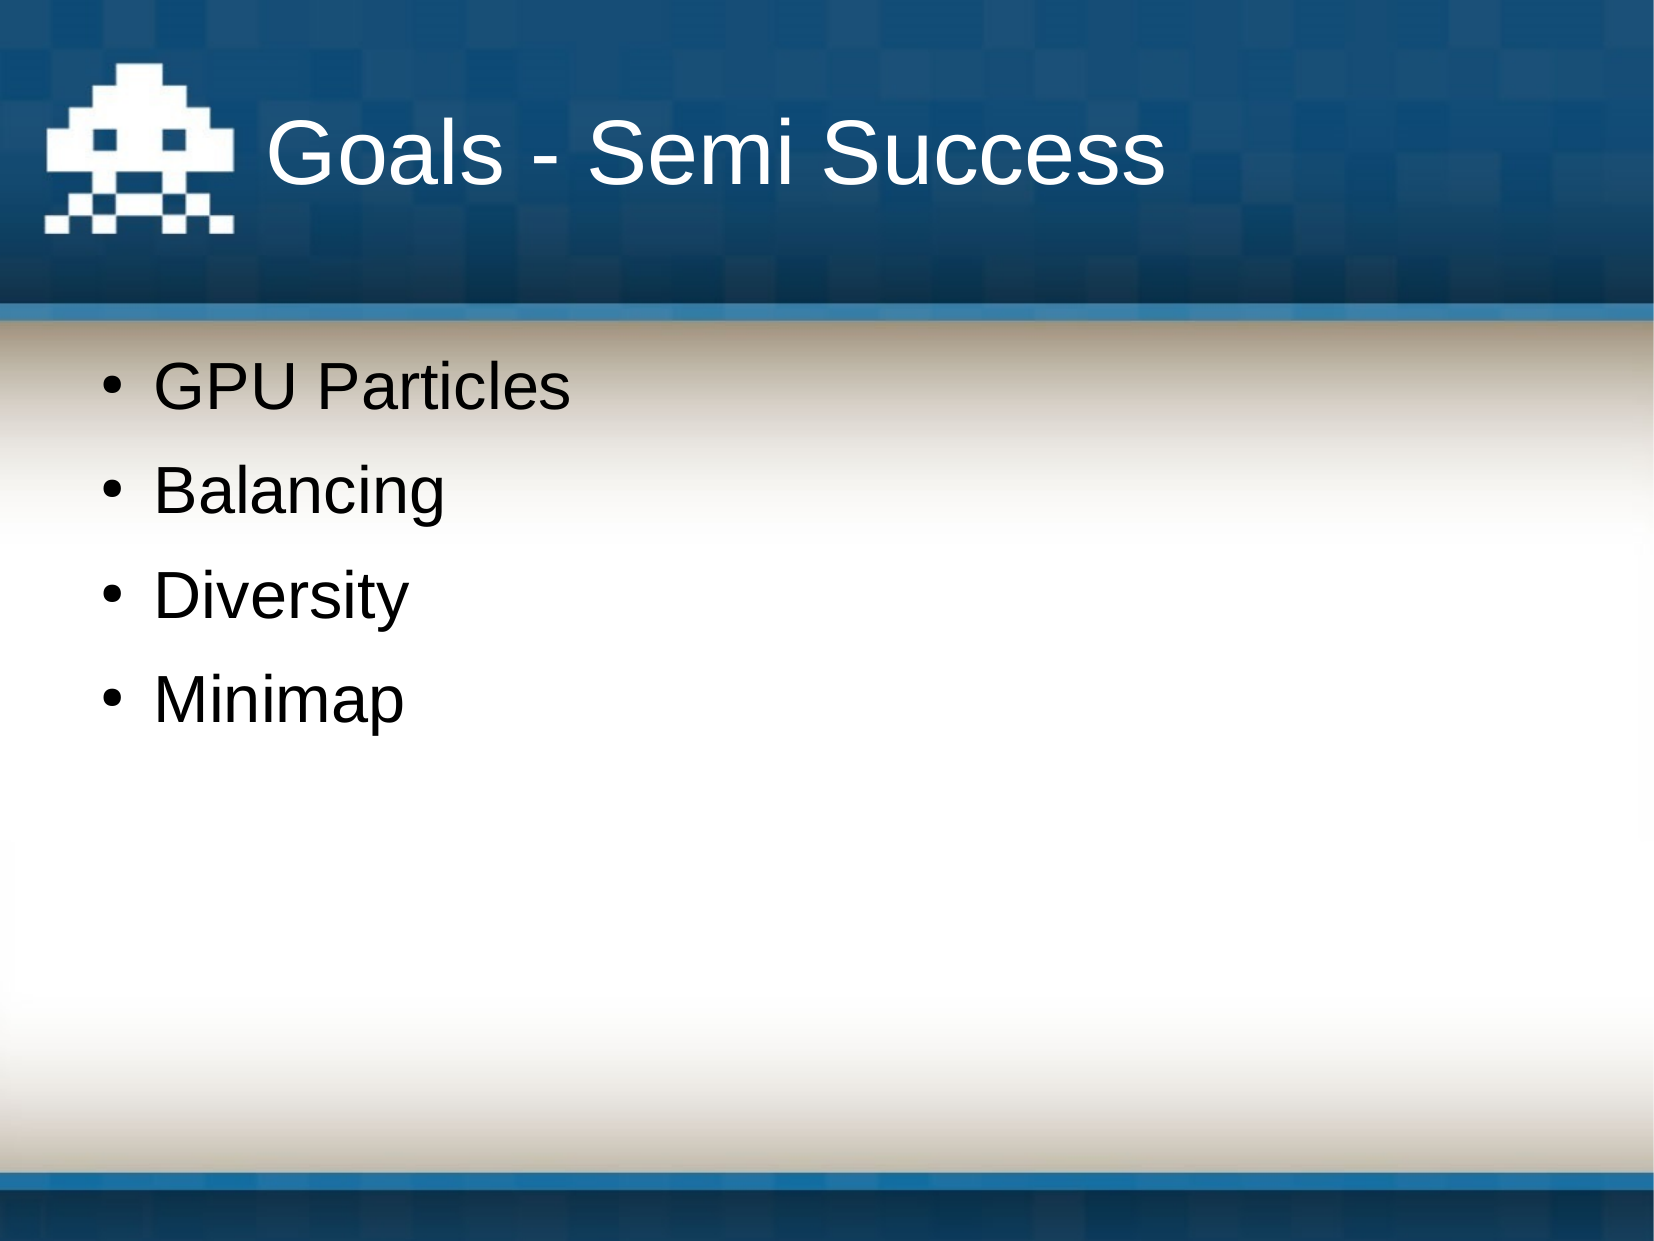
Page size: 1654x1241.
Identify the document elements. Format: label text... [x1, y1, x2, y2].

title Goals - Semi Success [265, 49, 1571, 257]
list GPU Particles Balancing Diversity Minimap [82, 349, 1571, 1069]
picture [0, 0, 1654, 1241]
